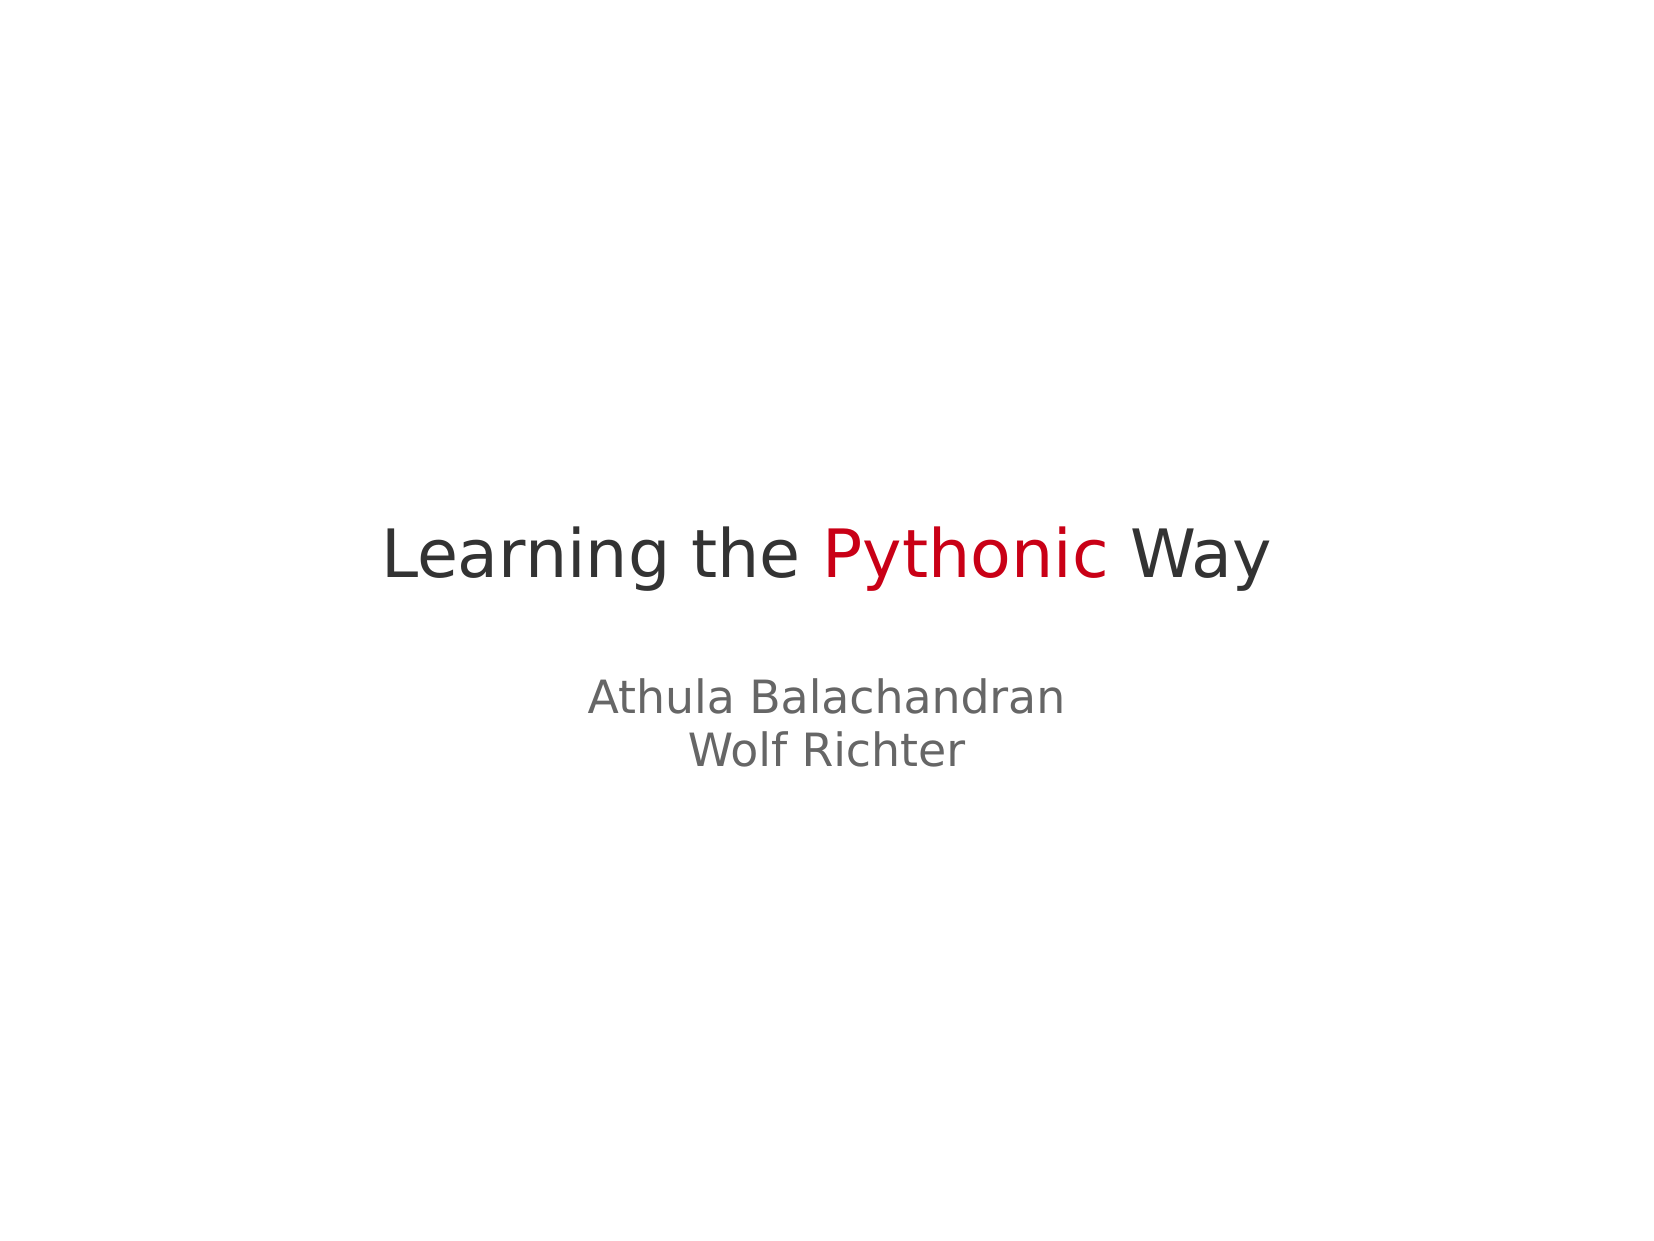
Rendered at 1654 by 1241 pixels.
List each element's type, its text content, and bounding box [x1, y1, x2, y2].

subtitle Learning the Pythonic Way Athula Balachandran Wolf Richter [82, 56, 1571, 1102]
